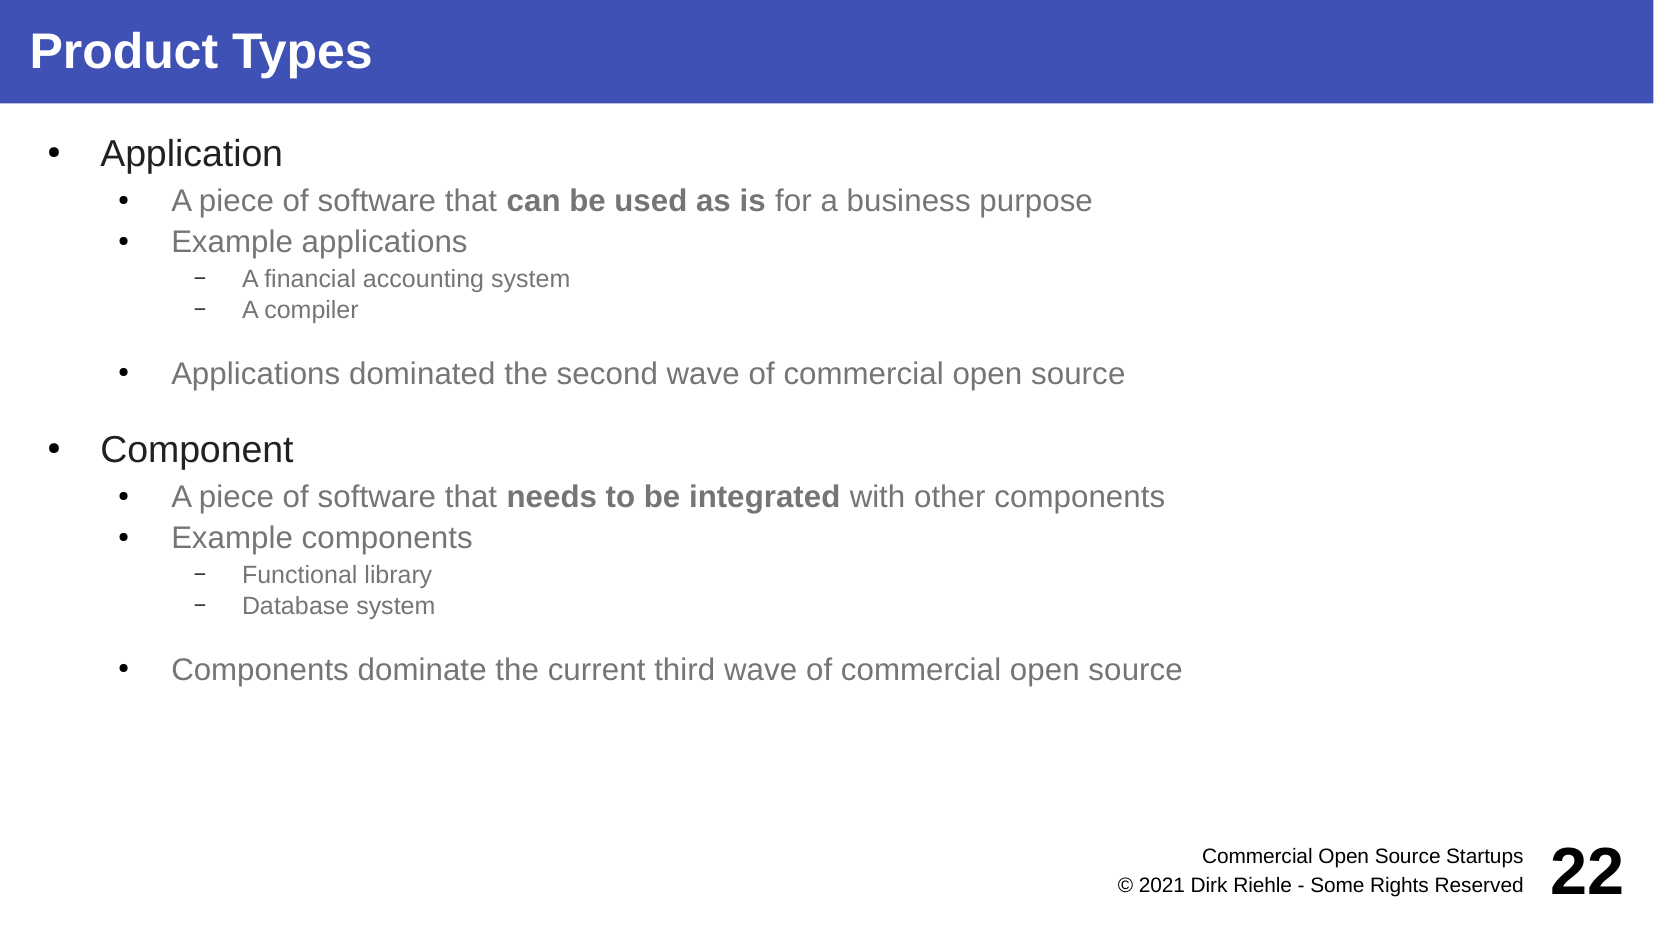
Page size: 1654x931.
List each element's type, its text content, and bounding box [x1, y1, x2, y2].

list Application A piece of software that can be used as is for a business purpose Example applications A financial accounting system A compiler Applications dominated the second wave of commercial open source Component A piece of software that needs to be integrated with other components Example components Functional library Database system Components dominate the current third wave of commercial open source [29, 132, 1625, 813]
title Product Types [0, 0, 1654, 104]
